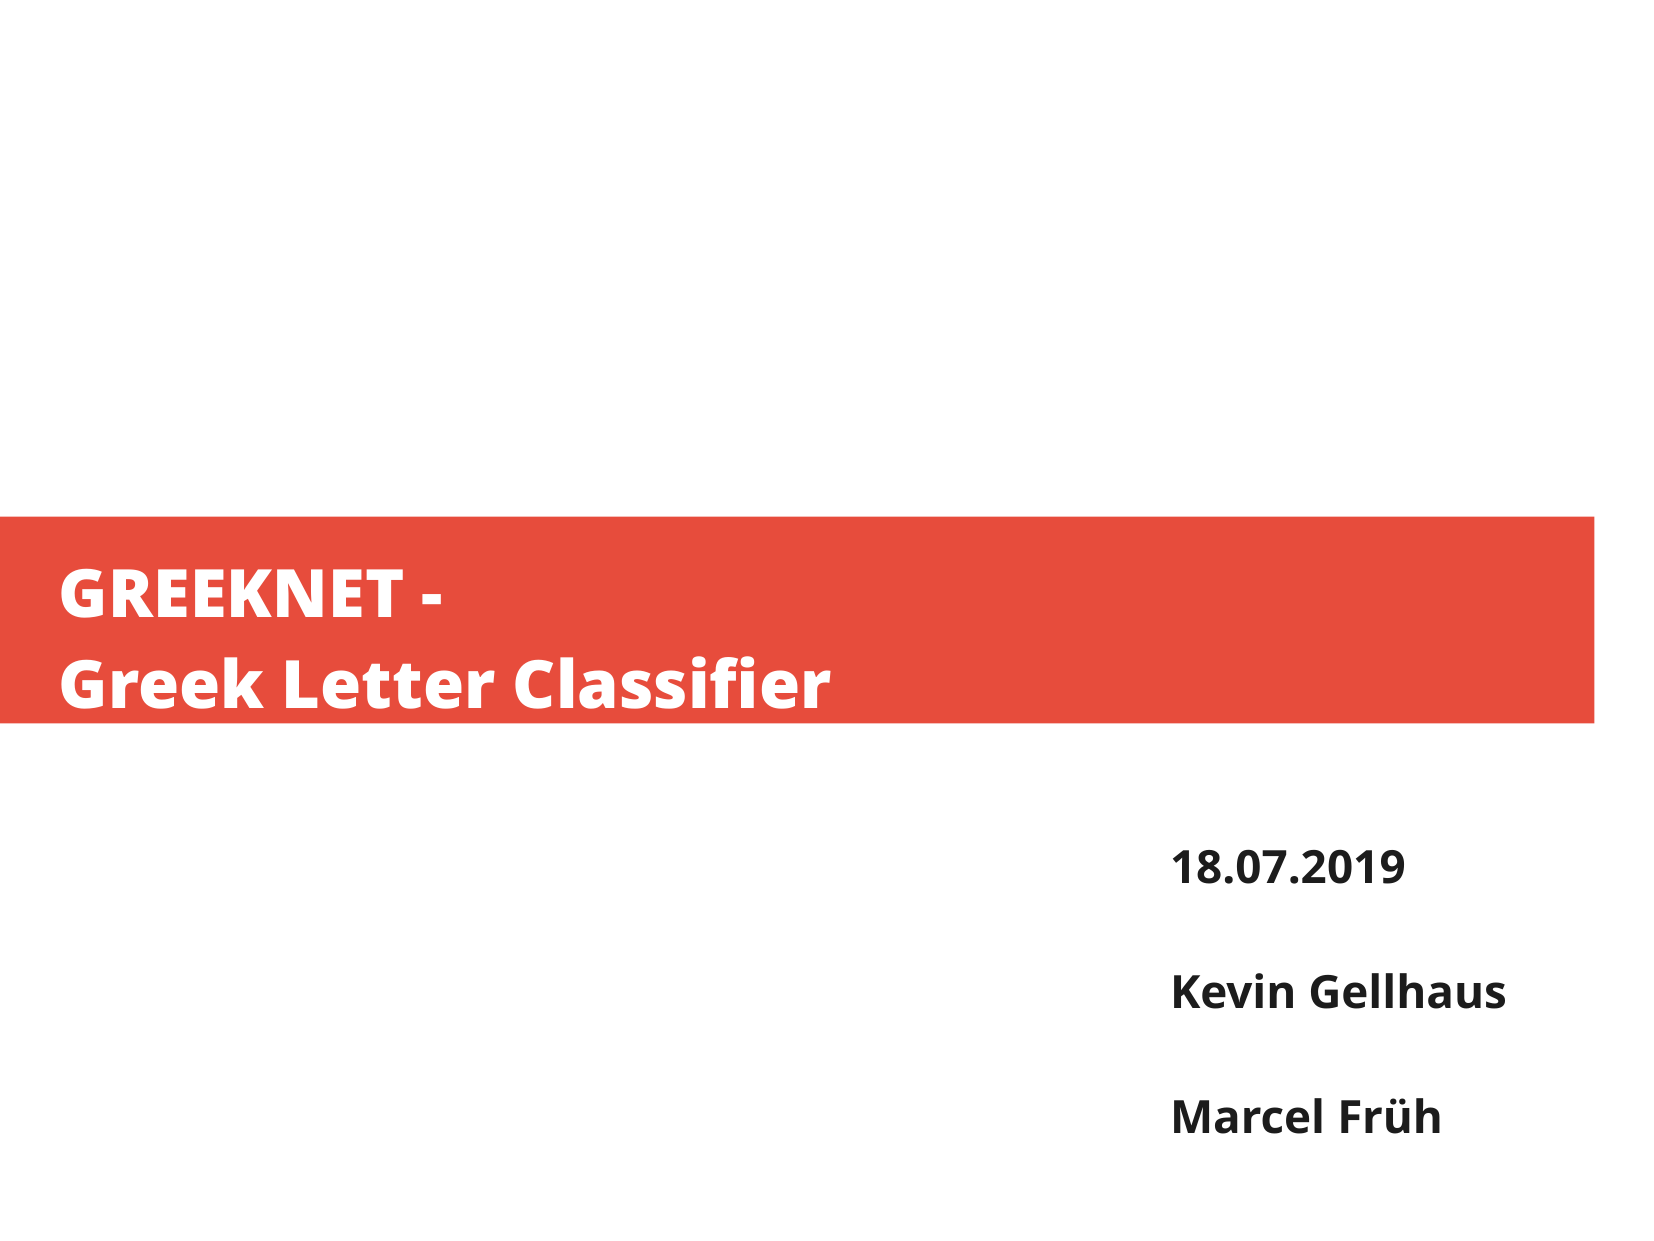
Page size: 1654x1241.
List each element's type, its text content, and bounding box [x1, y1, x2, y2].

title GREEKNET - Greek Letter Classifier [59, 546, 1595, 694]
subtitle 18.07.2019 Kevin Gellhaus Marcel Früh [1170, 771, 1592, 1186]
